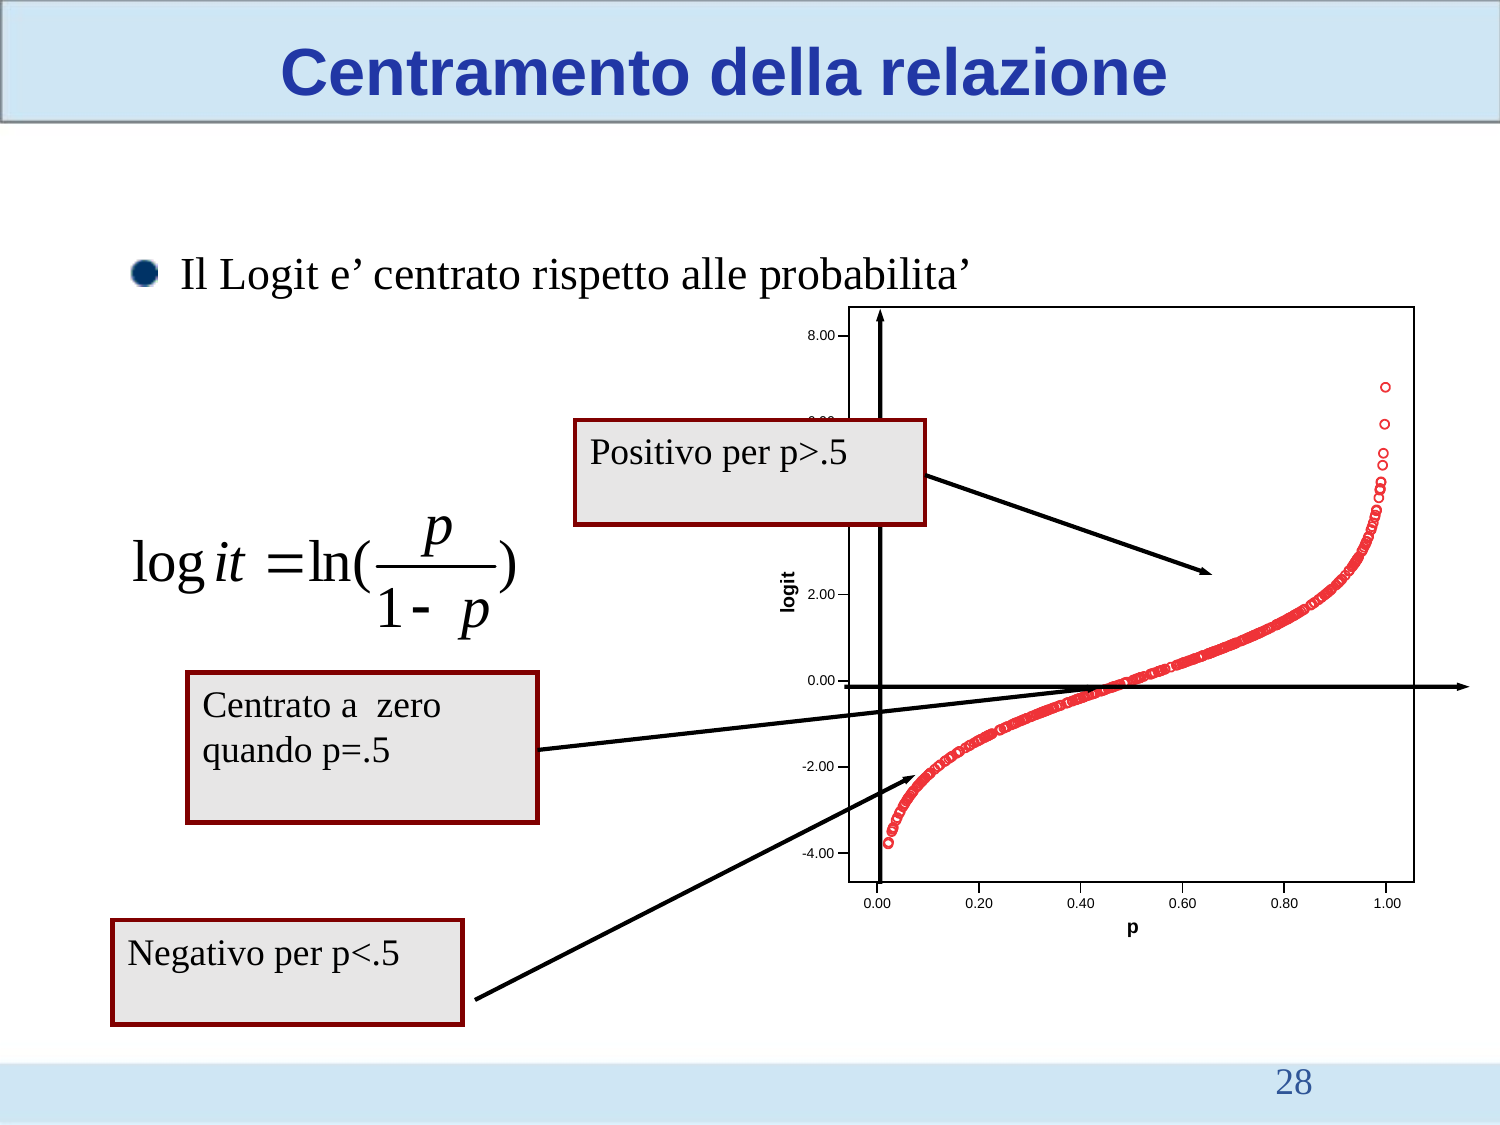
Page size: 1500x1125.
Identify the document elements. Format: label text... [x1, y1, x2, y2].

picture [0, 0, 1500, 1125]
text_box Positivo per p>.5 [575, 419, 925, 525]
slide_number [1074, 1024, 1425, 1103]
text_box Centrato a zero quando p=.5 [187, 672, 538, 823]
title Centramento della relazione [243, 19, 1206, 120]
text_box Il Logit e’ centrato rispetto alle probabilita’ [112, 219, 1338, 307]
text_box Negativo per p<.5 [112, 919, 463, 1025]
